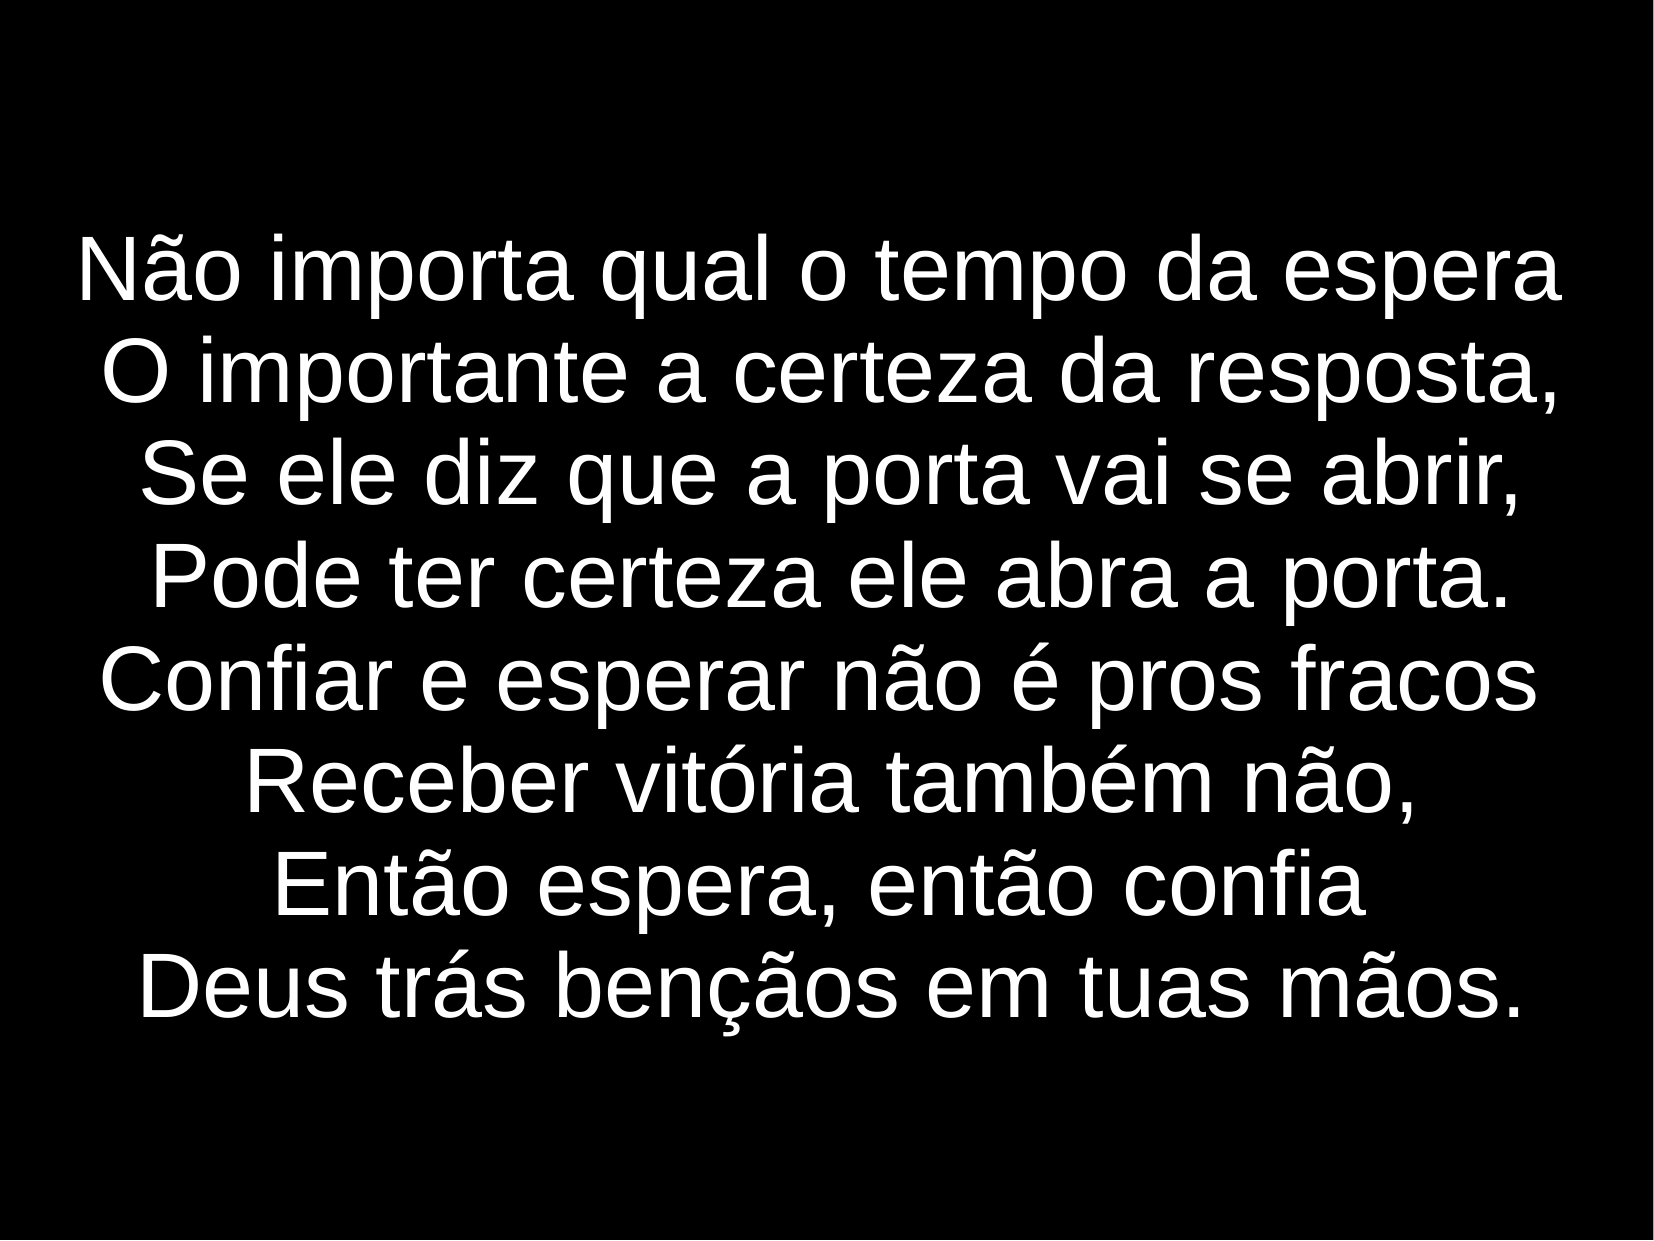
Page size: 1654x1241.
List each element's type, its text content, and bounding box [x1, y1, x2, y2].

subtitle Não importa qual o tempo da espera O importante a certeza da resposta, Se ele diz que a porta vai se abrir, Pode ter certeza ele abra a porta. Confiar e esperar não é pros fracos Receber vitória também não, Então espera, então confia Deus trás bençãos em tuas mãos. [47, 49, 1619, 1205]
